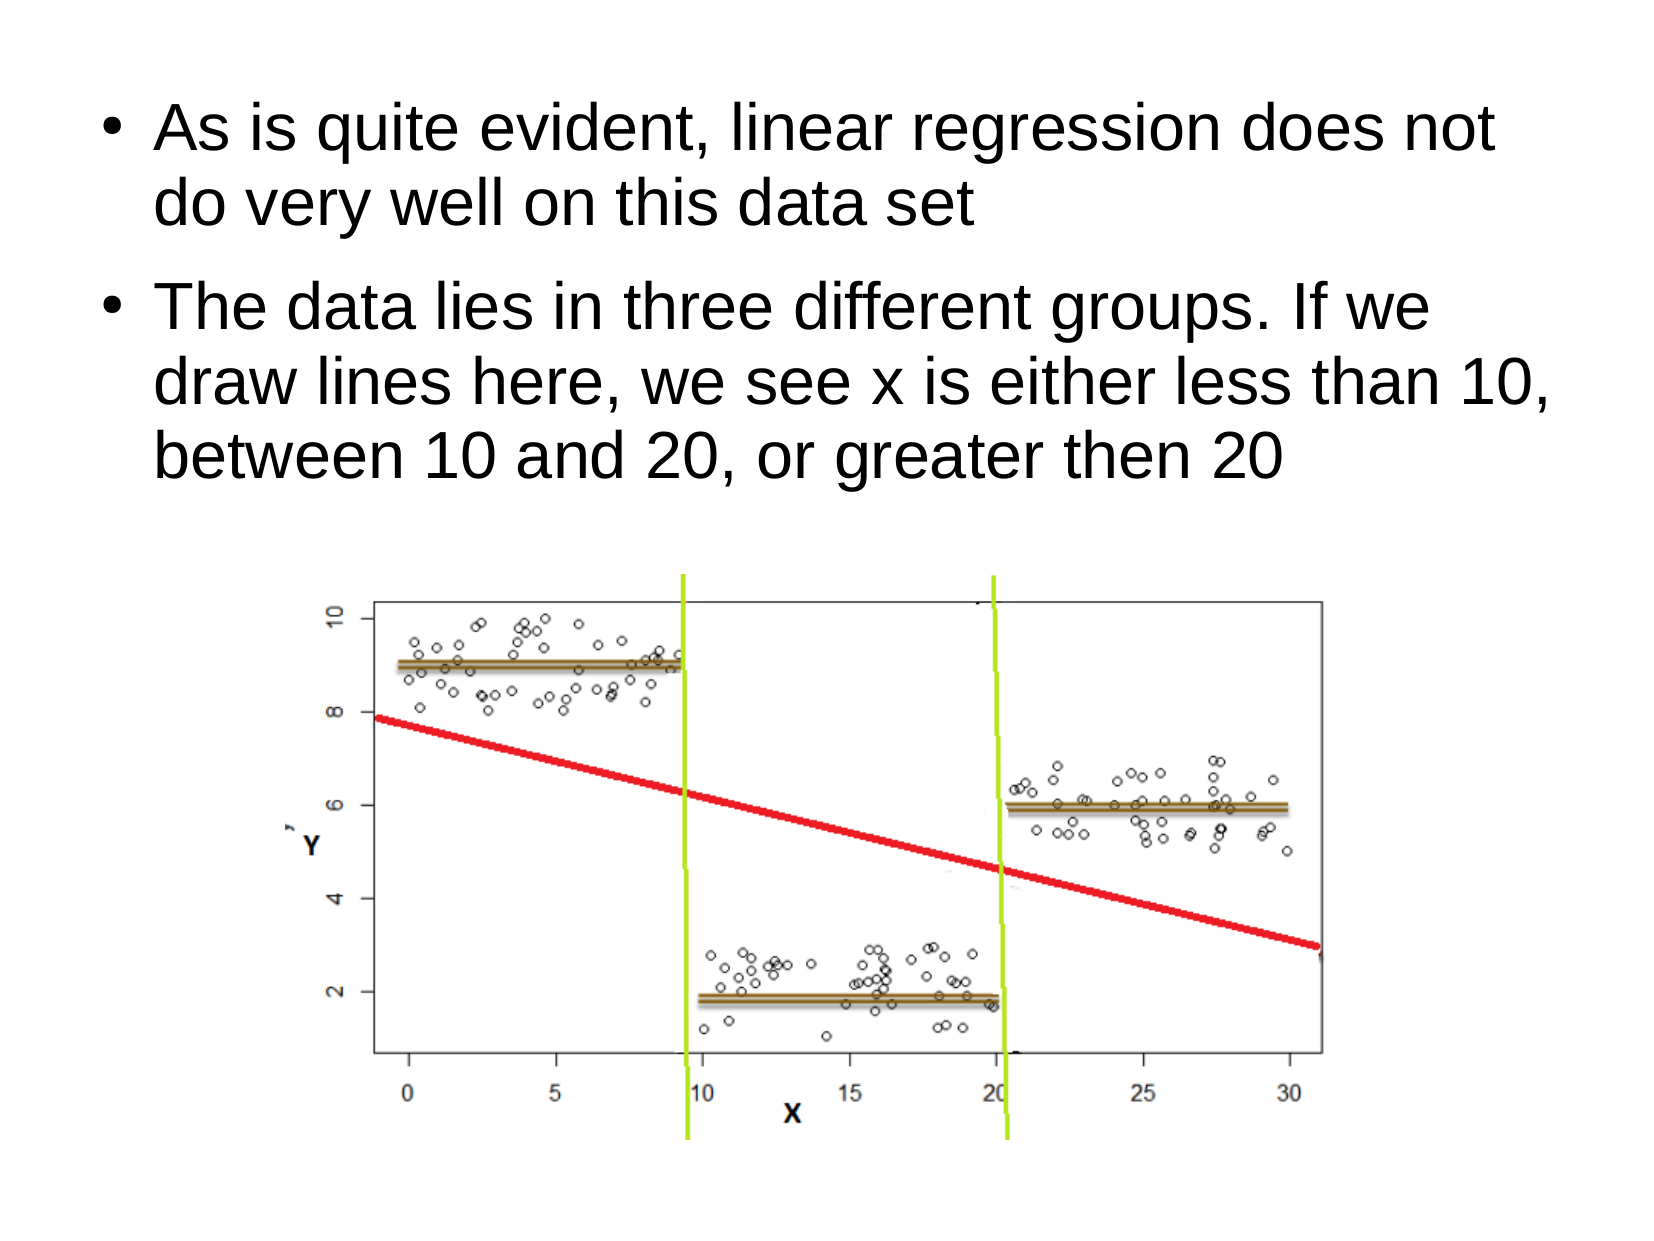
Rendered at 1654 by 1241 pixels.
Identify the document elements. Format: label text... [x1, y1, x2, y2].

list As is quite evident, linear regression does not do very well on this data set The data lies in three different groups. If we draw lines here, we see x is either less than 10, between 10 and 20, or greater then 20 [82, 90, 1571, 1010]
picture [285, 574, 1400, 1141]
